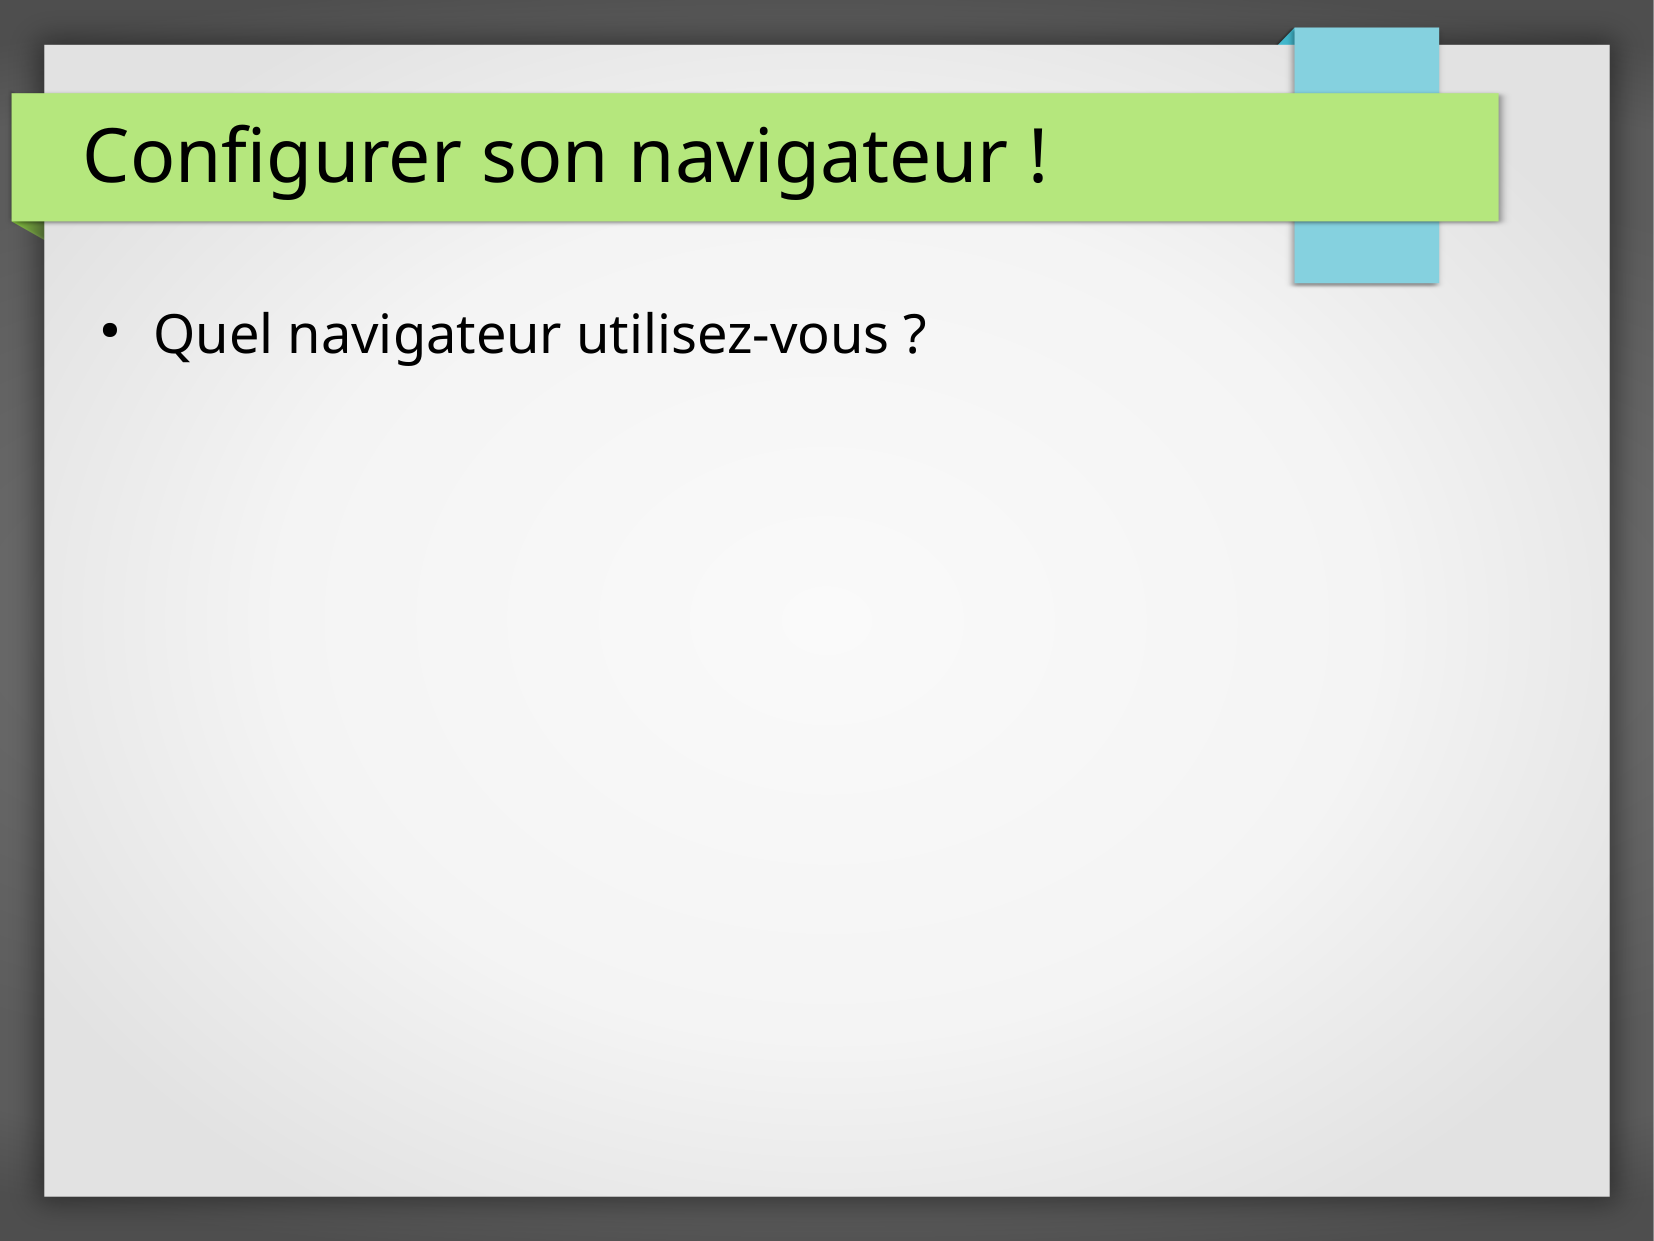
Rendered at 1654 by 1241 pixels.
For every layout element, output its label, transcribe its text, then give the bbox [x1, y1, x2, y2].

picture [0, 0, 1654, 1241]
title Configurer son navigateur ! [82, 60, 1477, 248]
list Quel navigateur utilisez-vous ? [82, 295, 1571, 1015]
